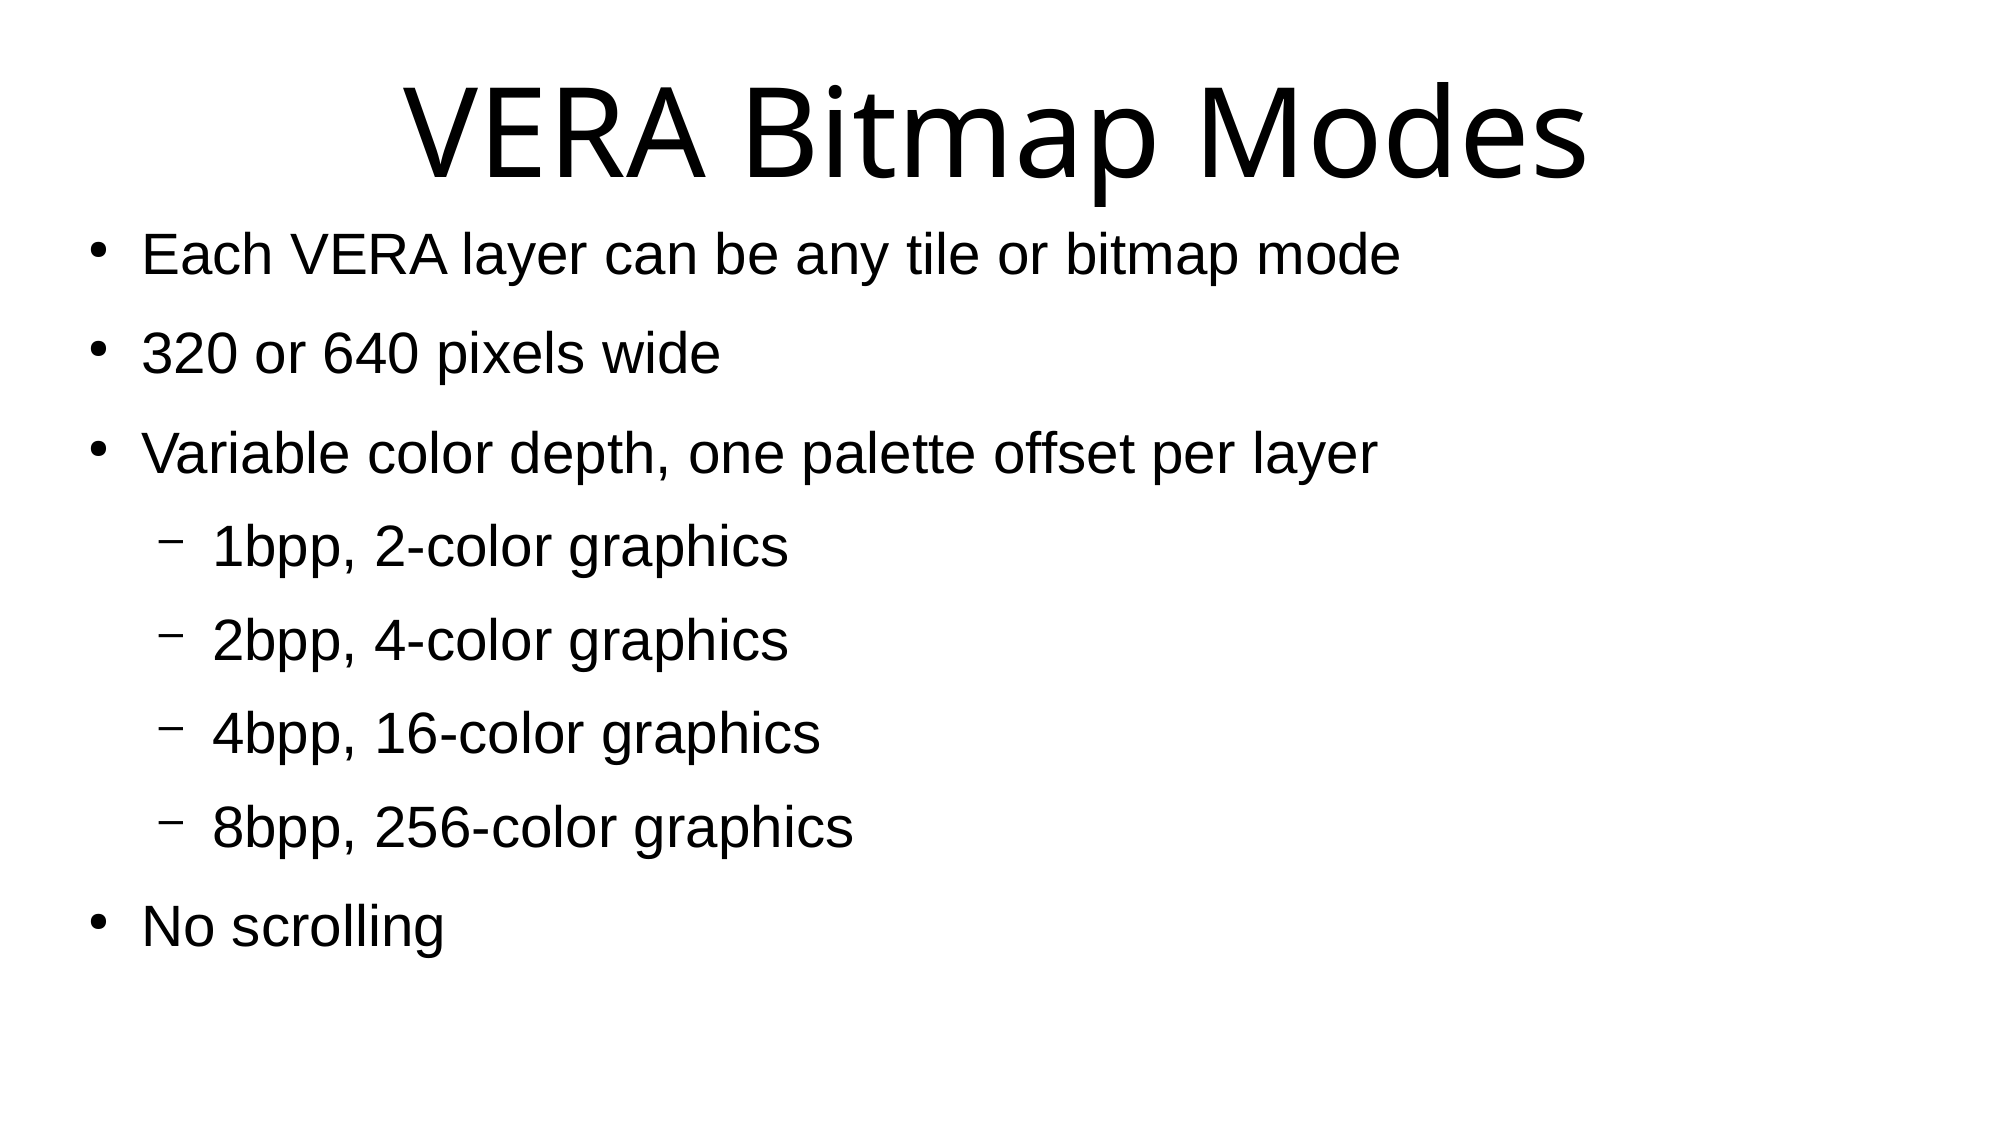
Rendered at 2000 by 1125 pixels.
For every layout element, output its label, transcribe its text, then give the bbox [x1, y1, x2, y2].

title VERA Bitmap Modes [30, 59, 1966, 215]
list Each VERA layer can be any tile or bitmap mode 320 or 640 pixels wide Variable color depth, one palette offset per layer 1bpp, 2-color graphics 2bpp, 4-color graphics 4bpp, 16-color graphics 8bpp, 256-color graphics No scrolling [55, 215, 1963, 1063]
